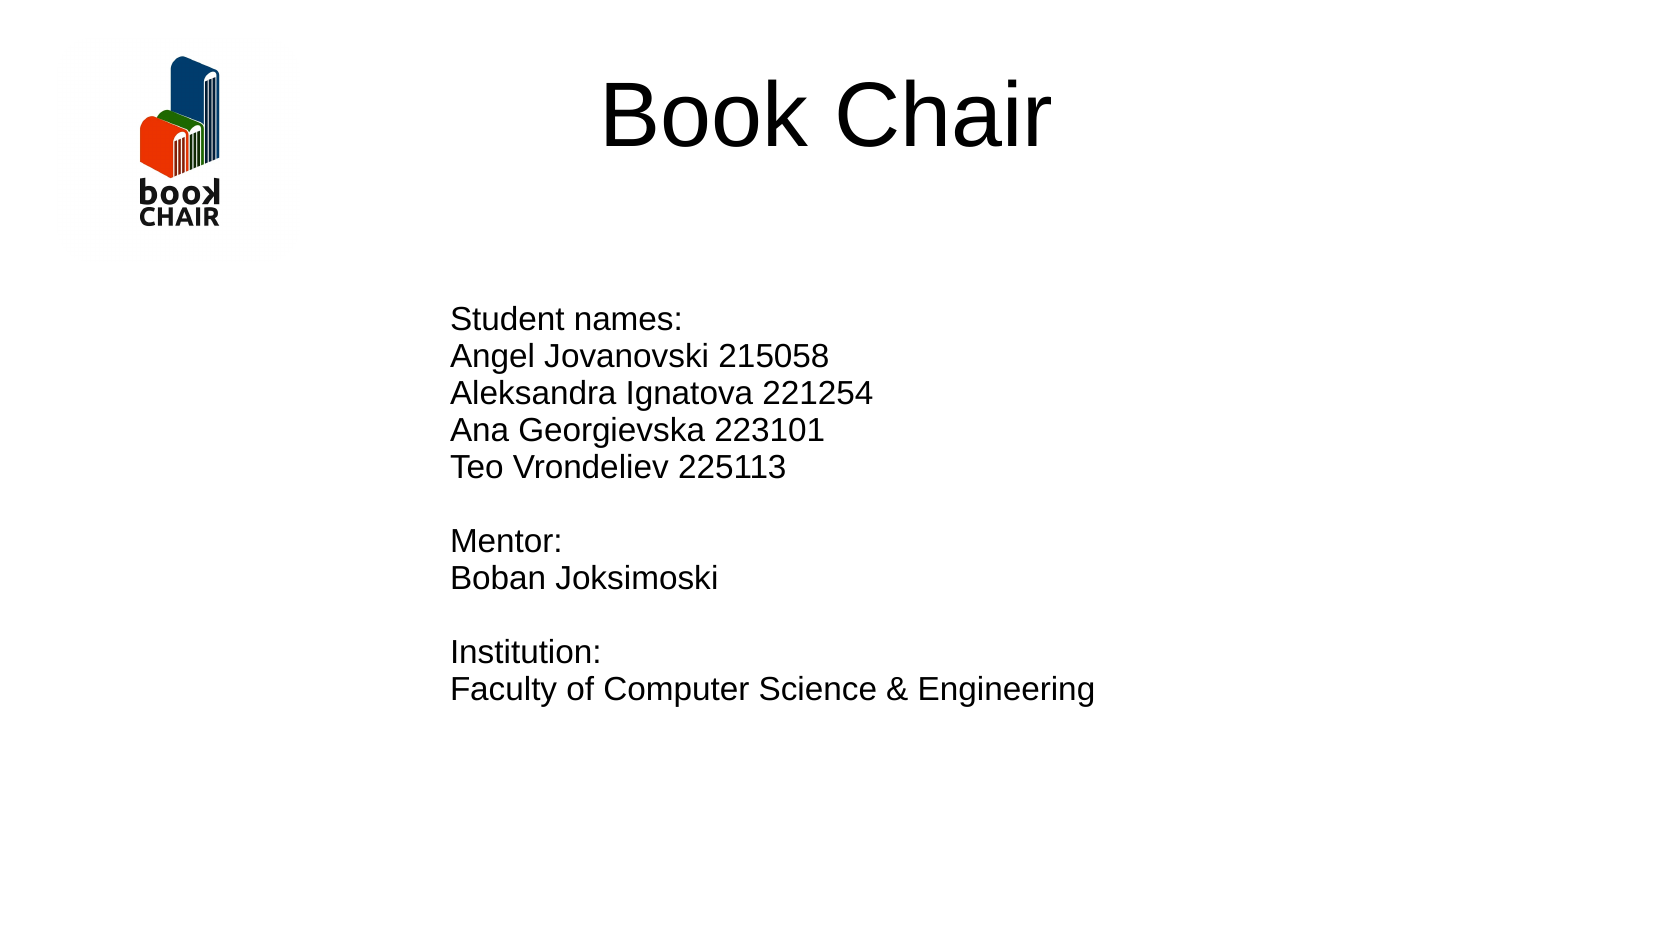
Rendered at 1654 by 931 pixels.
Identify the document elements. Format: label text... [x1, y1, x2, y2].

text_box [679, 444, 716, 488]
title Book Chair [301, 37, 1571, 193]
subtitle Student names: Angel Jovanovski 215058 Aleksandra Ignatova 221254 Ana Georgievska 223101 Teo Vrondeliev 225113 Mentor: Boban Joksimoski Institution: Faculty of Computer Science & Engineering [450, 300, 1163, 708]
picture [56, 37, 301, 263]
